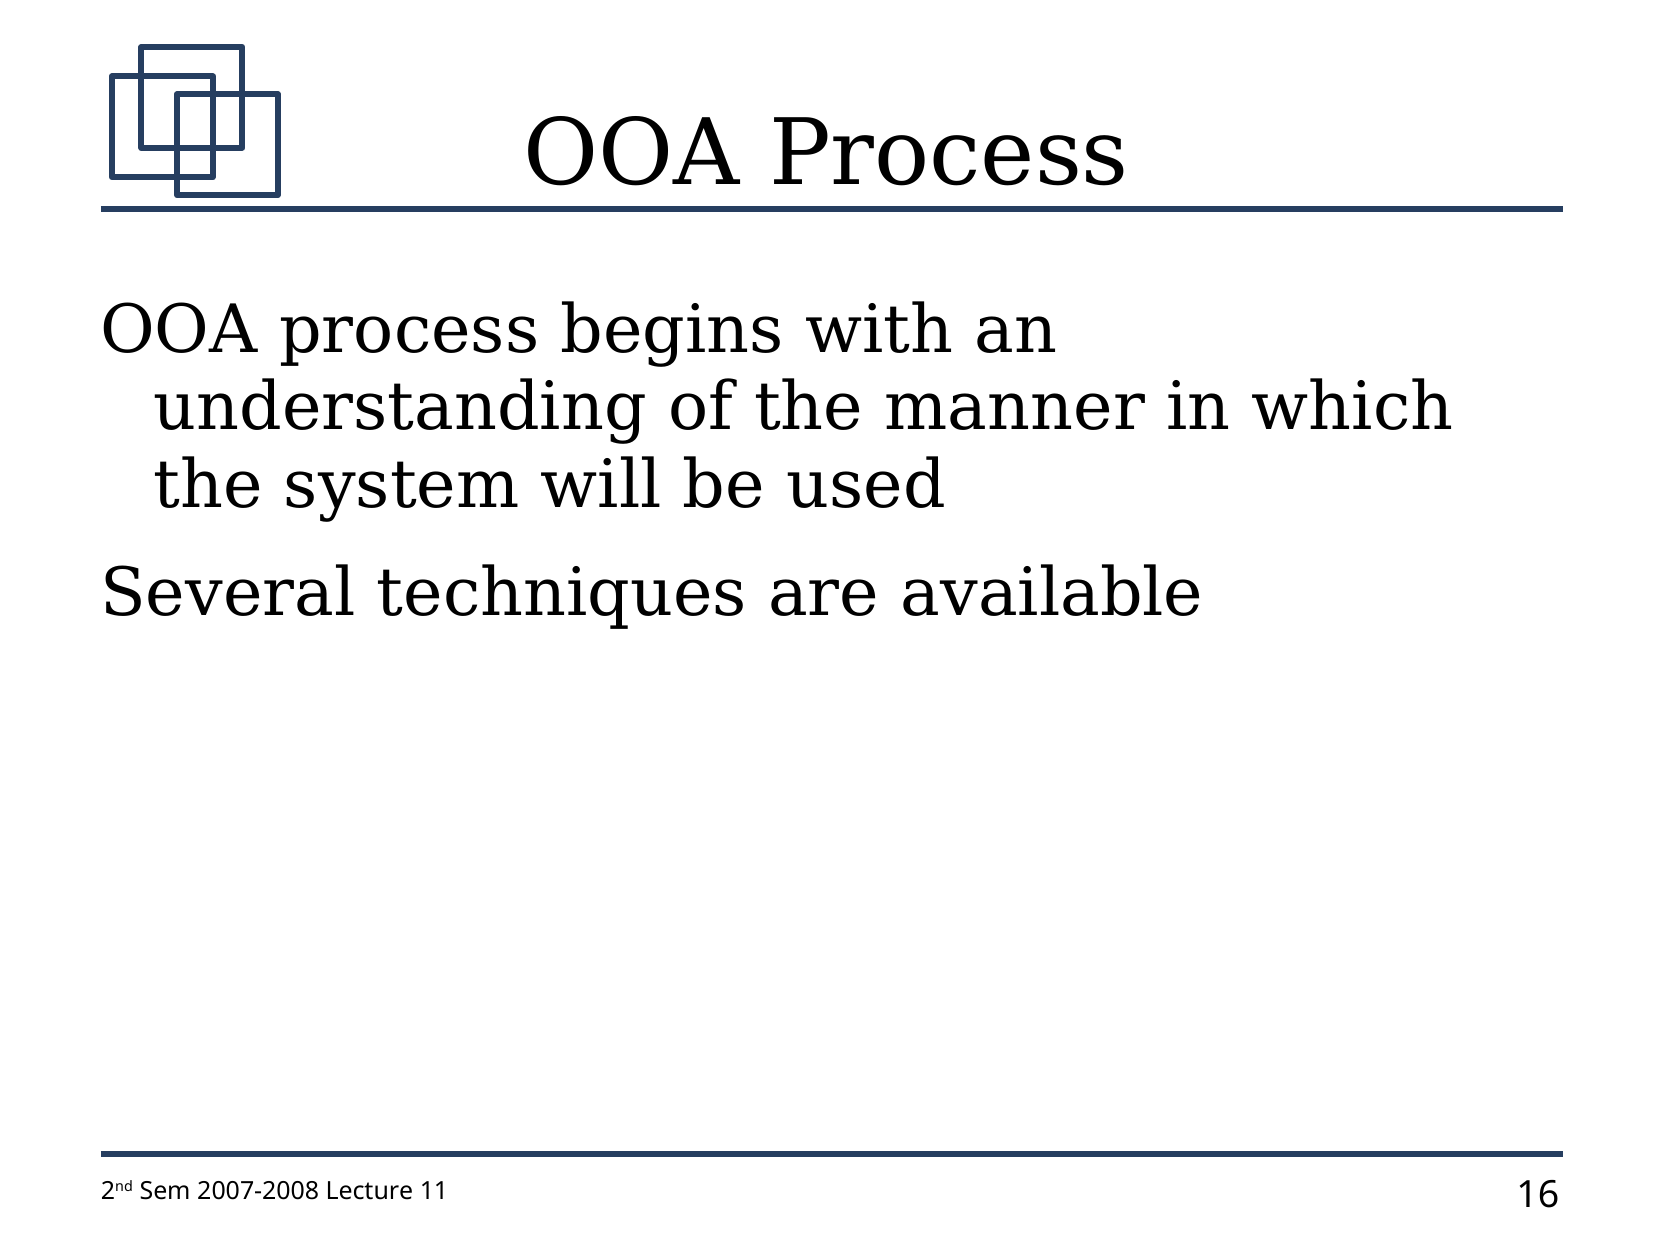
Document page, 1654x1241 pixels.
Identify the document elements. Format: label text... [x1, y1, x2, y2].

list OOA process begins with an understanding of the manner in which the system will be used Several techniques are available [82, 290, 1571, 1109]
title OOA Process [82, 49, 1571, 257]
